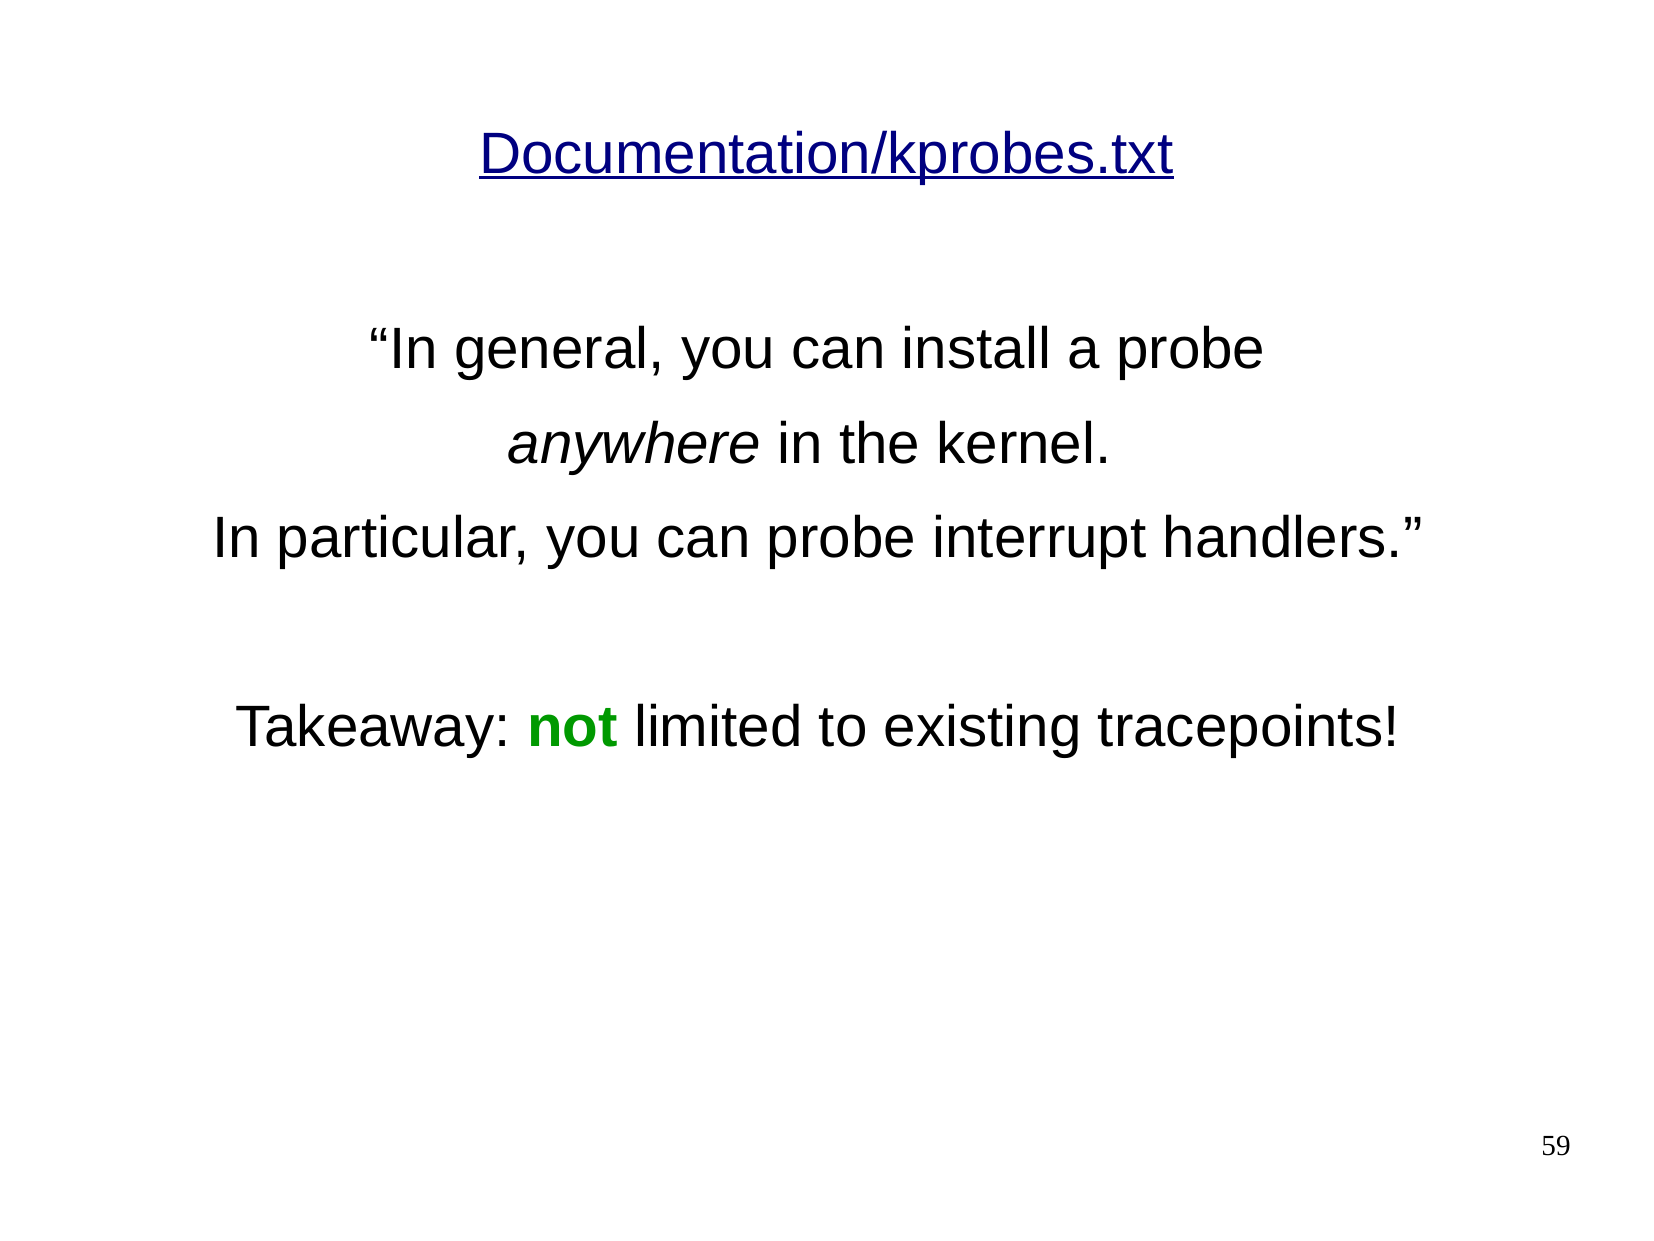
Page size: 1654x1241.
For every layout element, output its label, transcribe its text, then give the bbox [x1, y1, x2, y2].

list “In general, you can install a probe anywhere in the kernel. In particular, you can probe interrupt handlers.” Takeaway: not limited to existing tracepoints! [165, 315, 1472, 760]
title Documentation/kprobes.txt [82, 49, 1571, 257]
